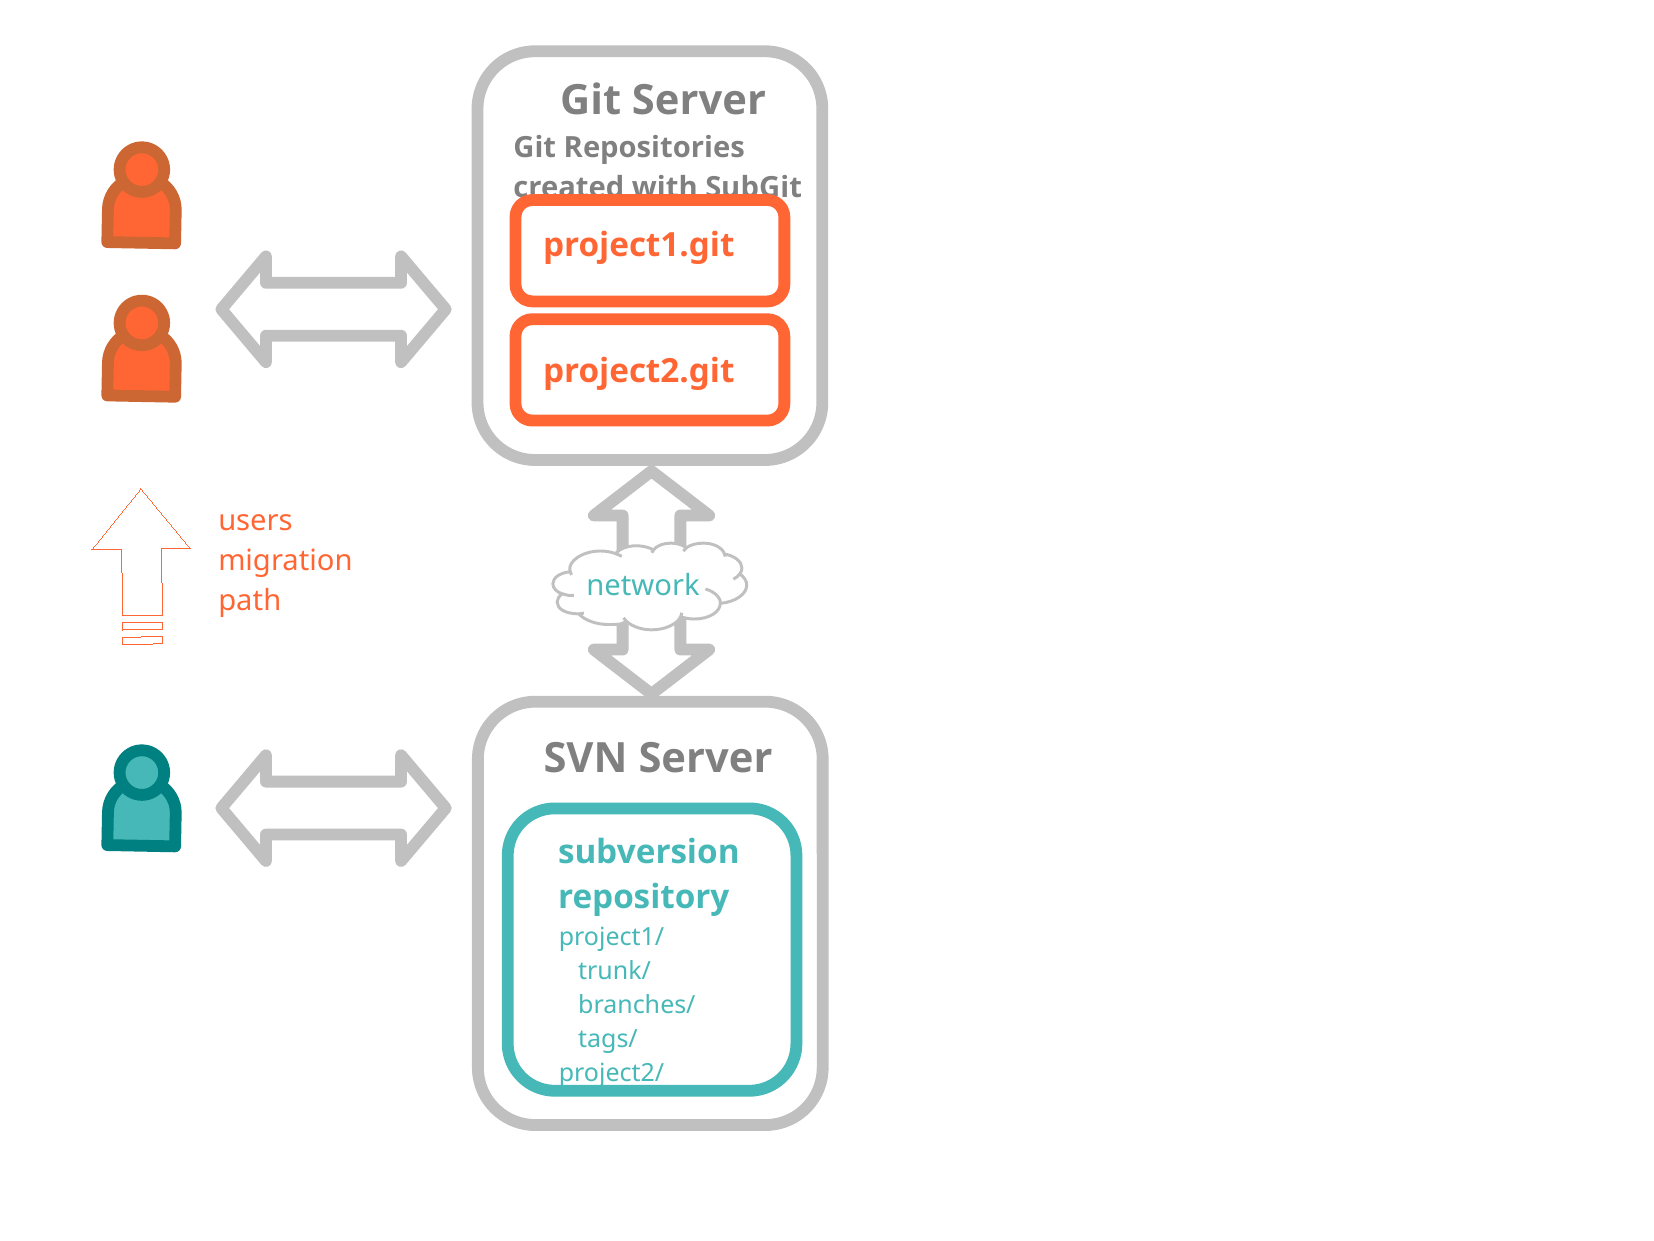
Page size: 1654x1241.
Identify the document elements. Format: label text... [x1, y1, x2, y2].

text_box [107, 147, 176, 244]
text_box network [552, 543, 747, 630]
text_box subversion repository [543, 820, 779, 913]
text_box project2.git [528, 339, 772, 422]
text_box [107, 750, 176, 847]
text_box users migration path [203, 492, 368, 609]
text_box SVN Server [528, 720, 796, 784]
text_box project1/ trunk/ branches/ tags/ project2/ [543, 911, 733, 1072]
text_box [107, 300, 176, 397]
text_box Git Server Git Repositories created with SubGit [498, 62, 815, 194]
text_box project1.git [528, 213, 772, 295]
